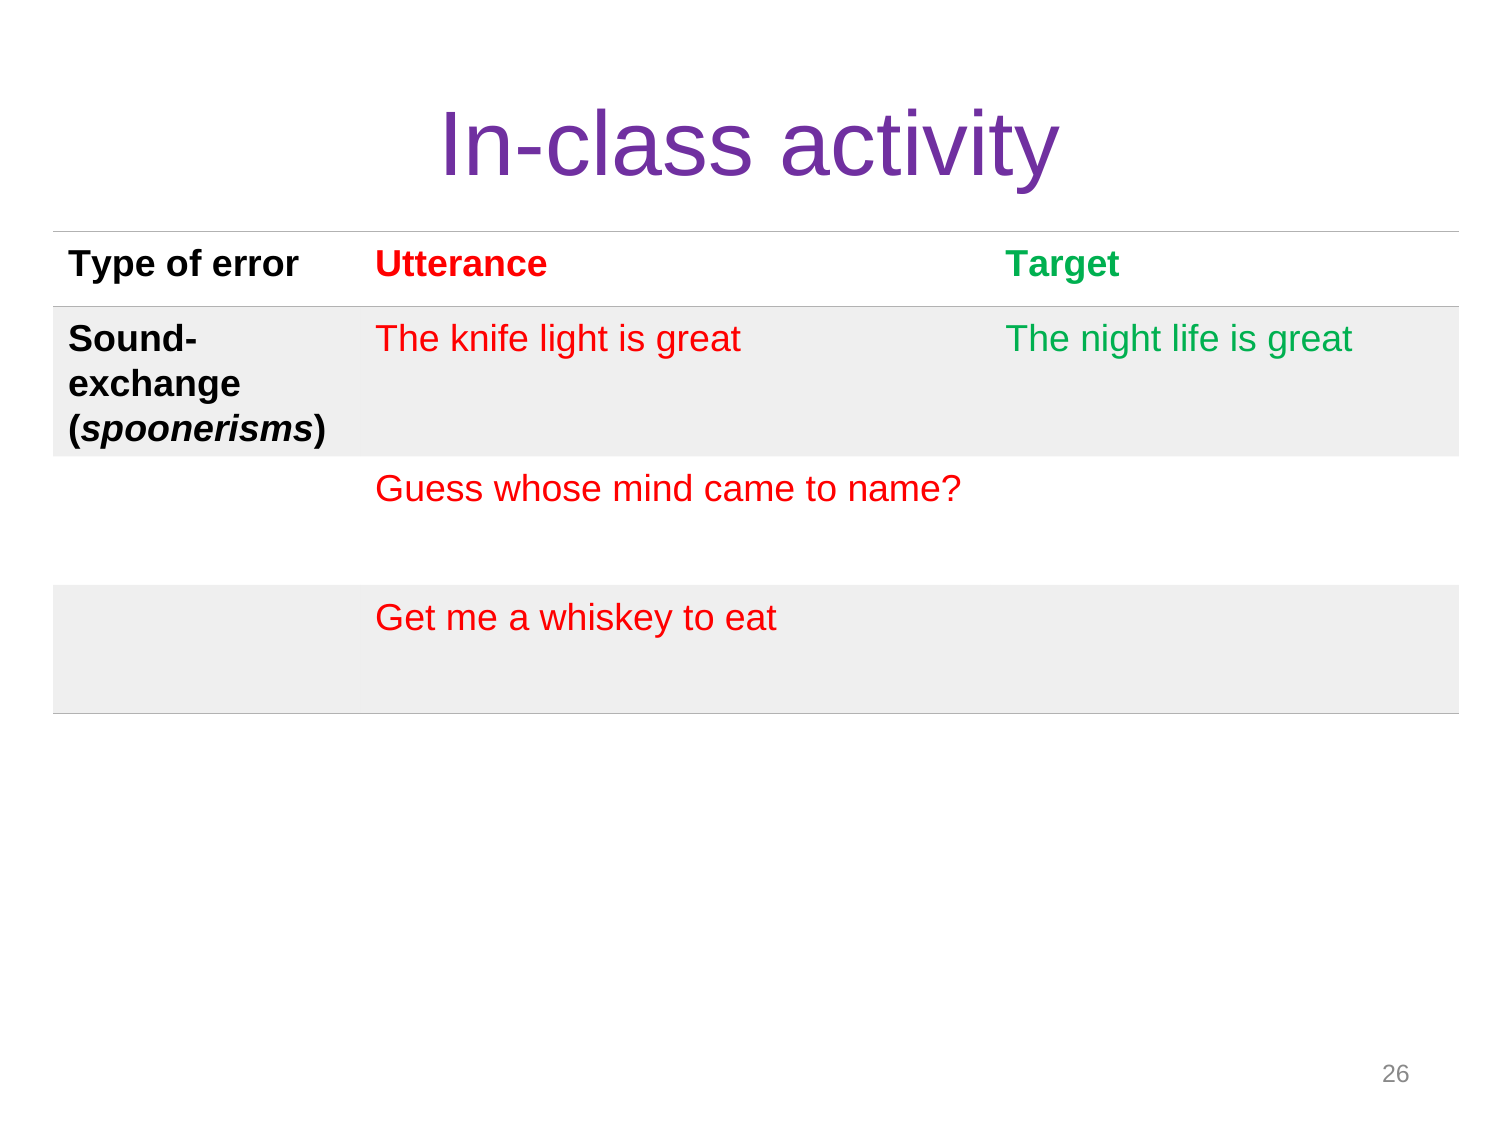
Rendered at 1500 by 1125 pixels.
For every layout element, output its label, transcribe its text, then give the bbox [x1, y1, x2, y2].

table_header Type of error [53, 232, 360, 306]
table_cell Get me a whiskey to eat [360, 585, 990, 713]
table_header Target [990, 232, 1459, 306]
table_cell The night life is great [990, 307, 1459, 456]
table_header Utterance [360, 232, 990, 306]
table_cell [990, 585, 1459, 713]
table_cell Guess whose mind came to name? [360, 456, 990, 585]
title In-class activity [75, 45, 1426, 231]
table_cell [53, 456, 360, 585]
table_cell The knife light is great [360, 307, 990, 456]
table_cell Sound-exchange (spoonerisms) [53, 307, 360, 456]
table_cell [53, 585, 360, 713]
text_box <number> [1074, 1042, 1426, 1103]
table_cell [990, 456, 1459, 585]
